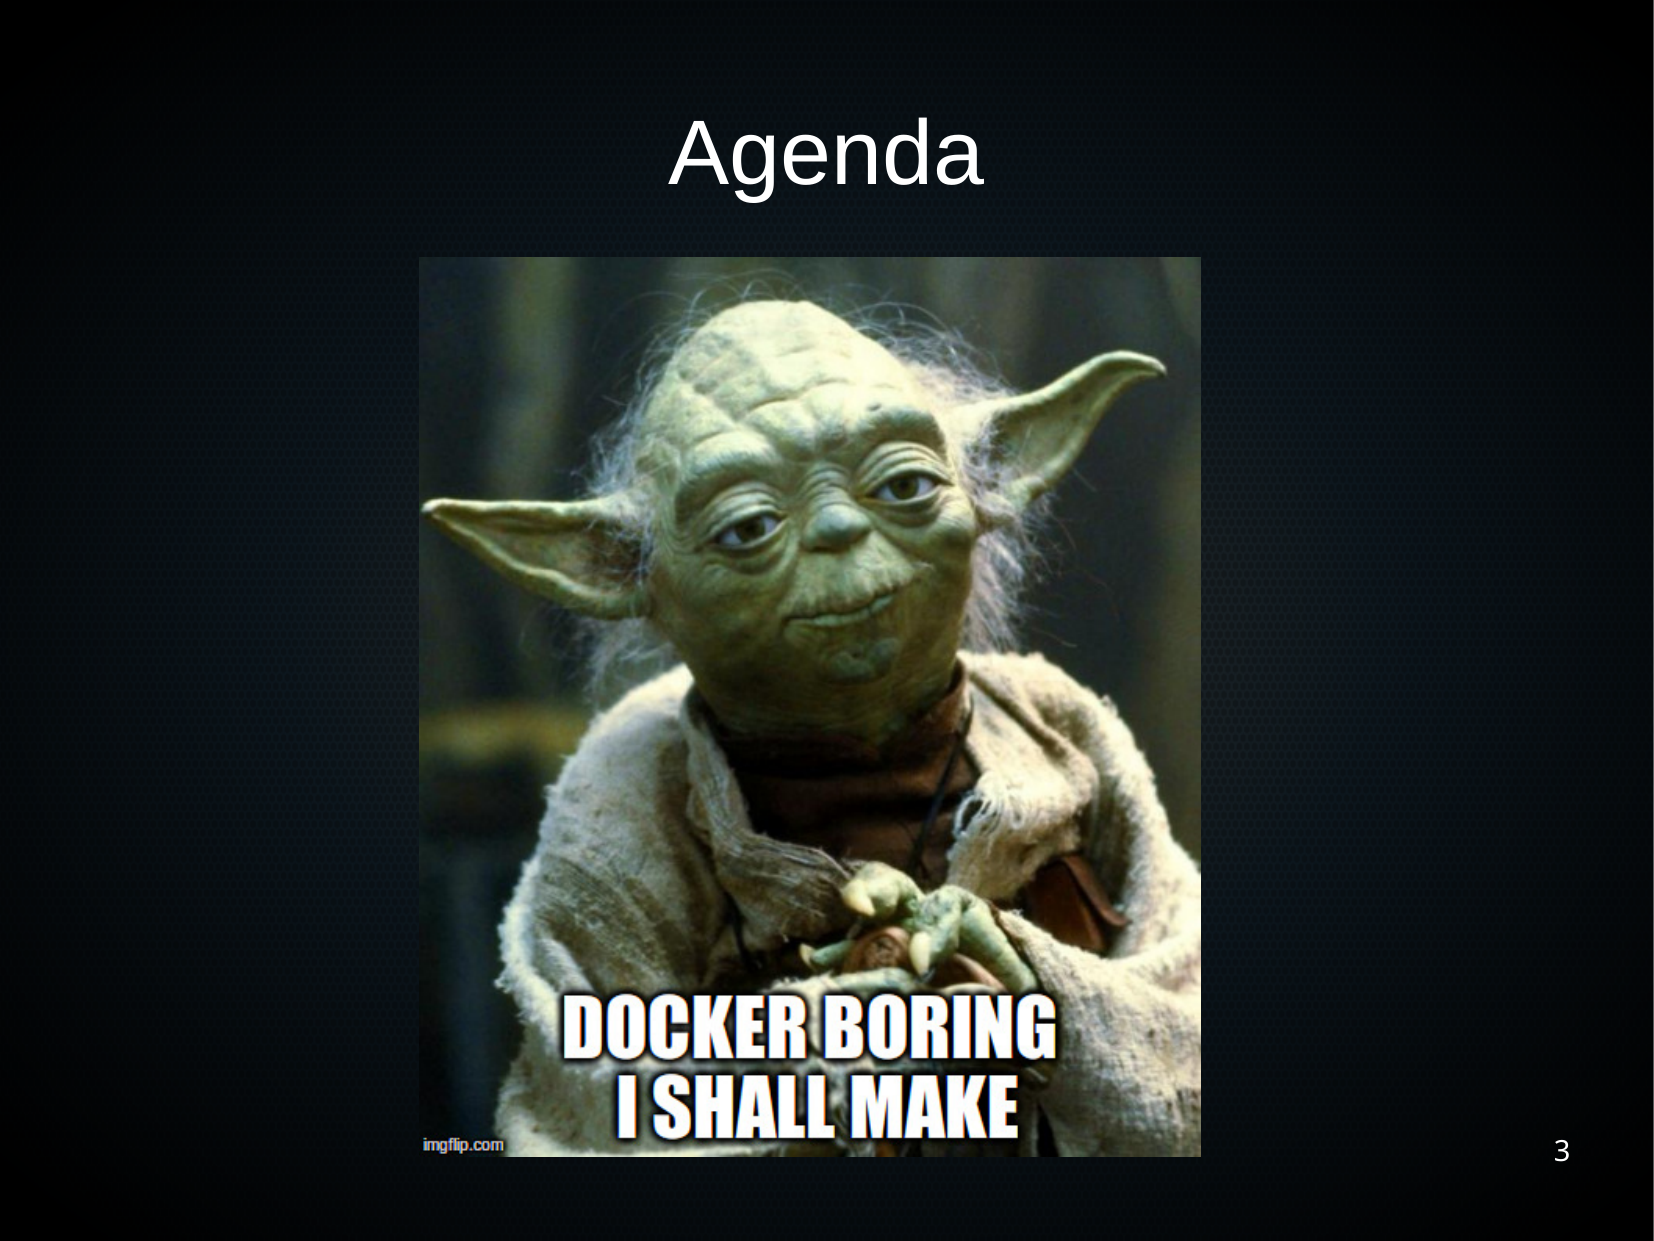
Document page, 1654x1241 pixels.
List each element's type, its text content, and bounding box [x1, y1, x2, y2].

picture [0, 0, 1654, 1241]
title Agenda [82, 49, 1571, 257]
